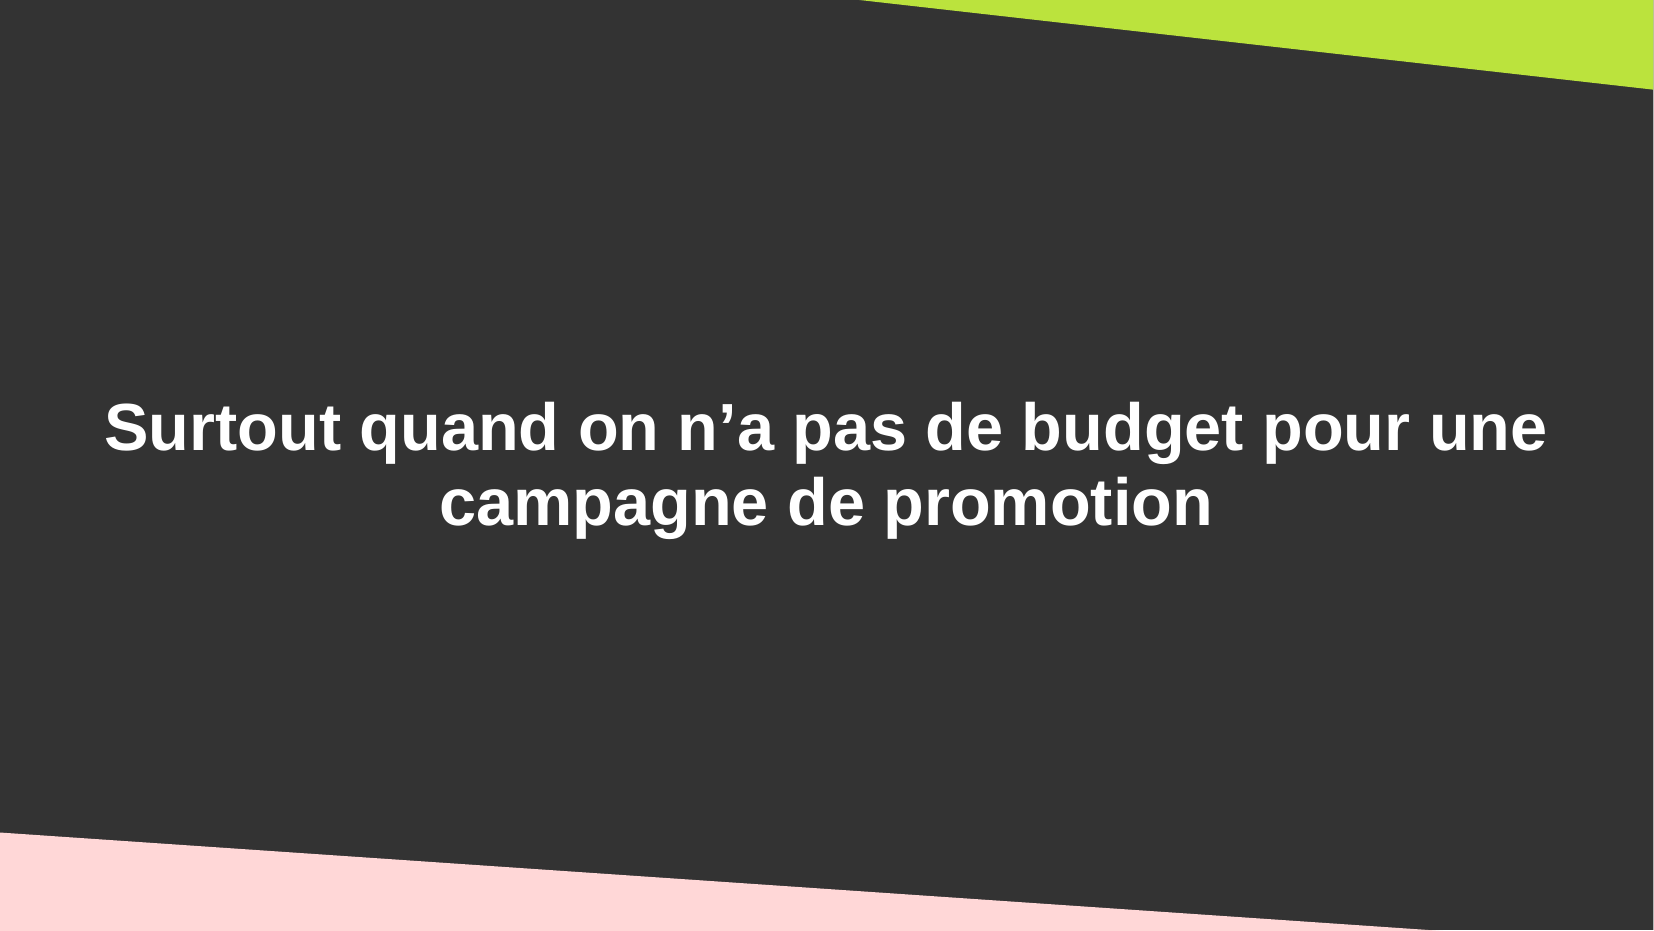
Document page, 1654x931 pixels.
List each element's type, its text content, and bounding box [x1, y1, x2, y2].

title Surtout quand on n’a pas de budget pour une campagne de promotion [31, 390, 1622, 540]
text_box [859, 0, 1654, 90]
text_box [0, 832, 1444, 931]
